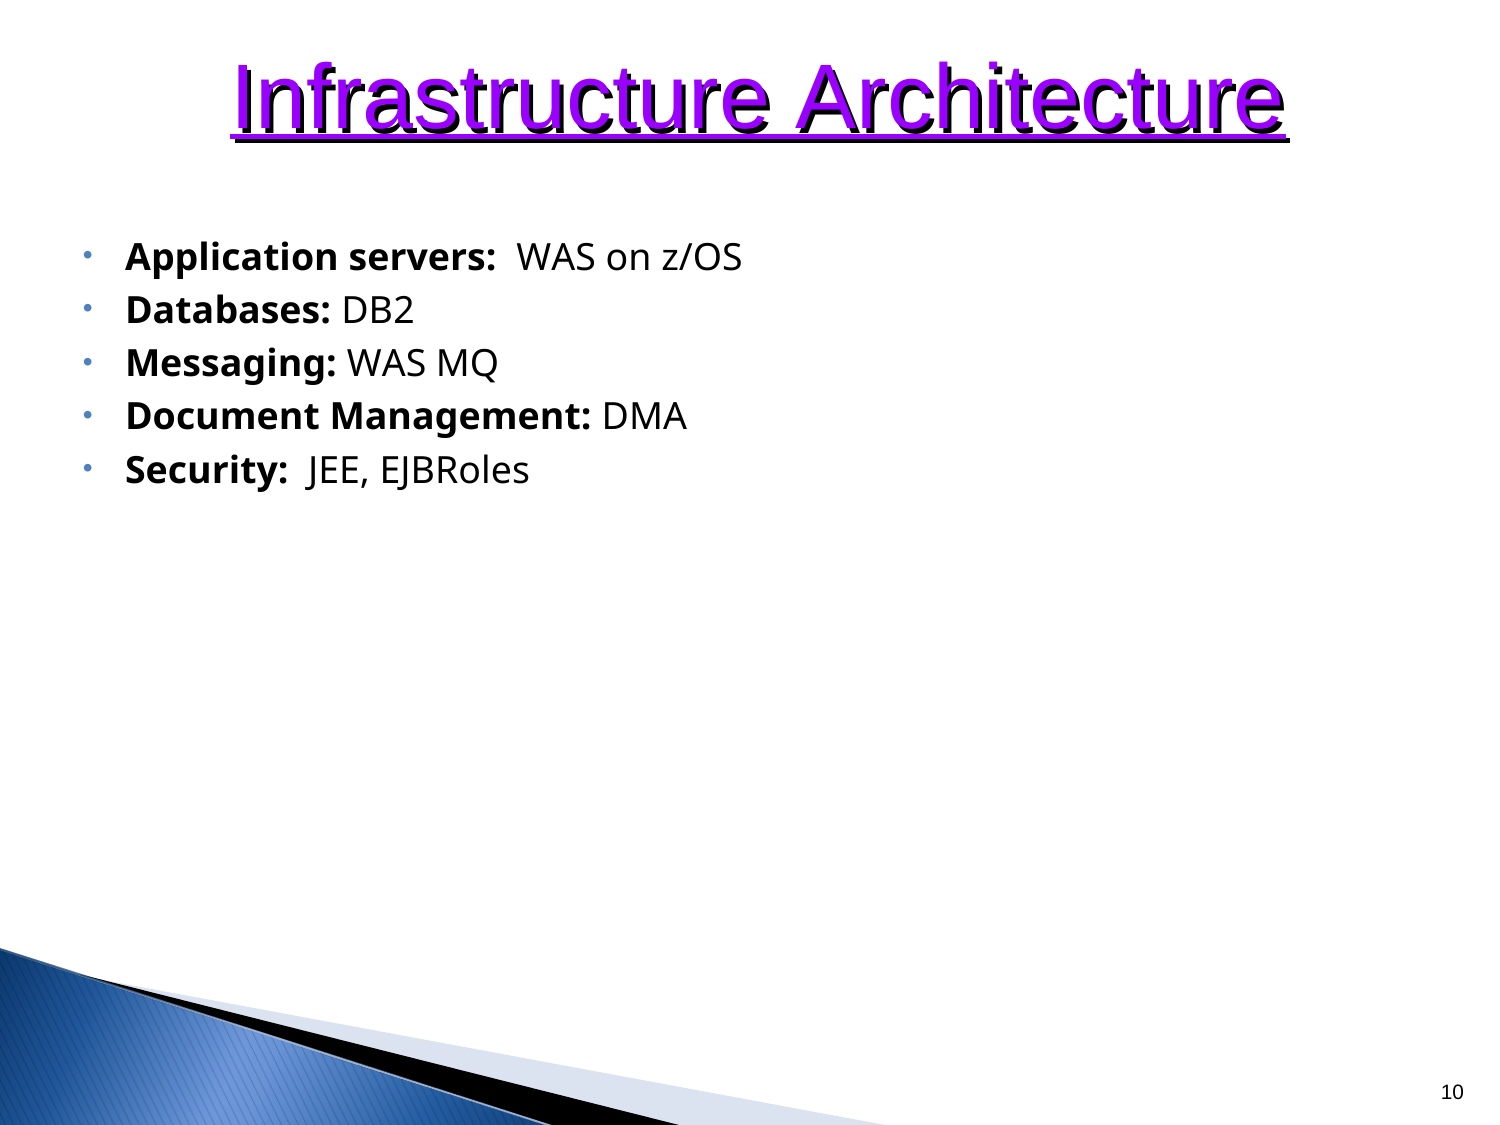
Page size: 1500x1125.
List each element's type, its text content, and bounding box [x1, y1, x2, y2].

text_box Infrastructure Architecture [195, 29, 1322, 155]
text_box <number> [1418, 1051, 1479, 1112]
list Application servers: WAS on z/OS Databases: DB2 Messaging: WAS MQ Document Management: DMA Security: JEE, EJBRoles [50, 224, 1450, 863]
picture [0, 947, 558, 1125]
